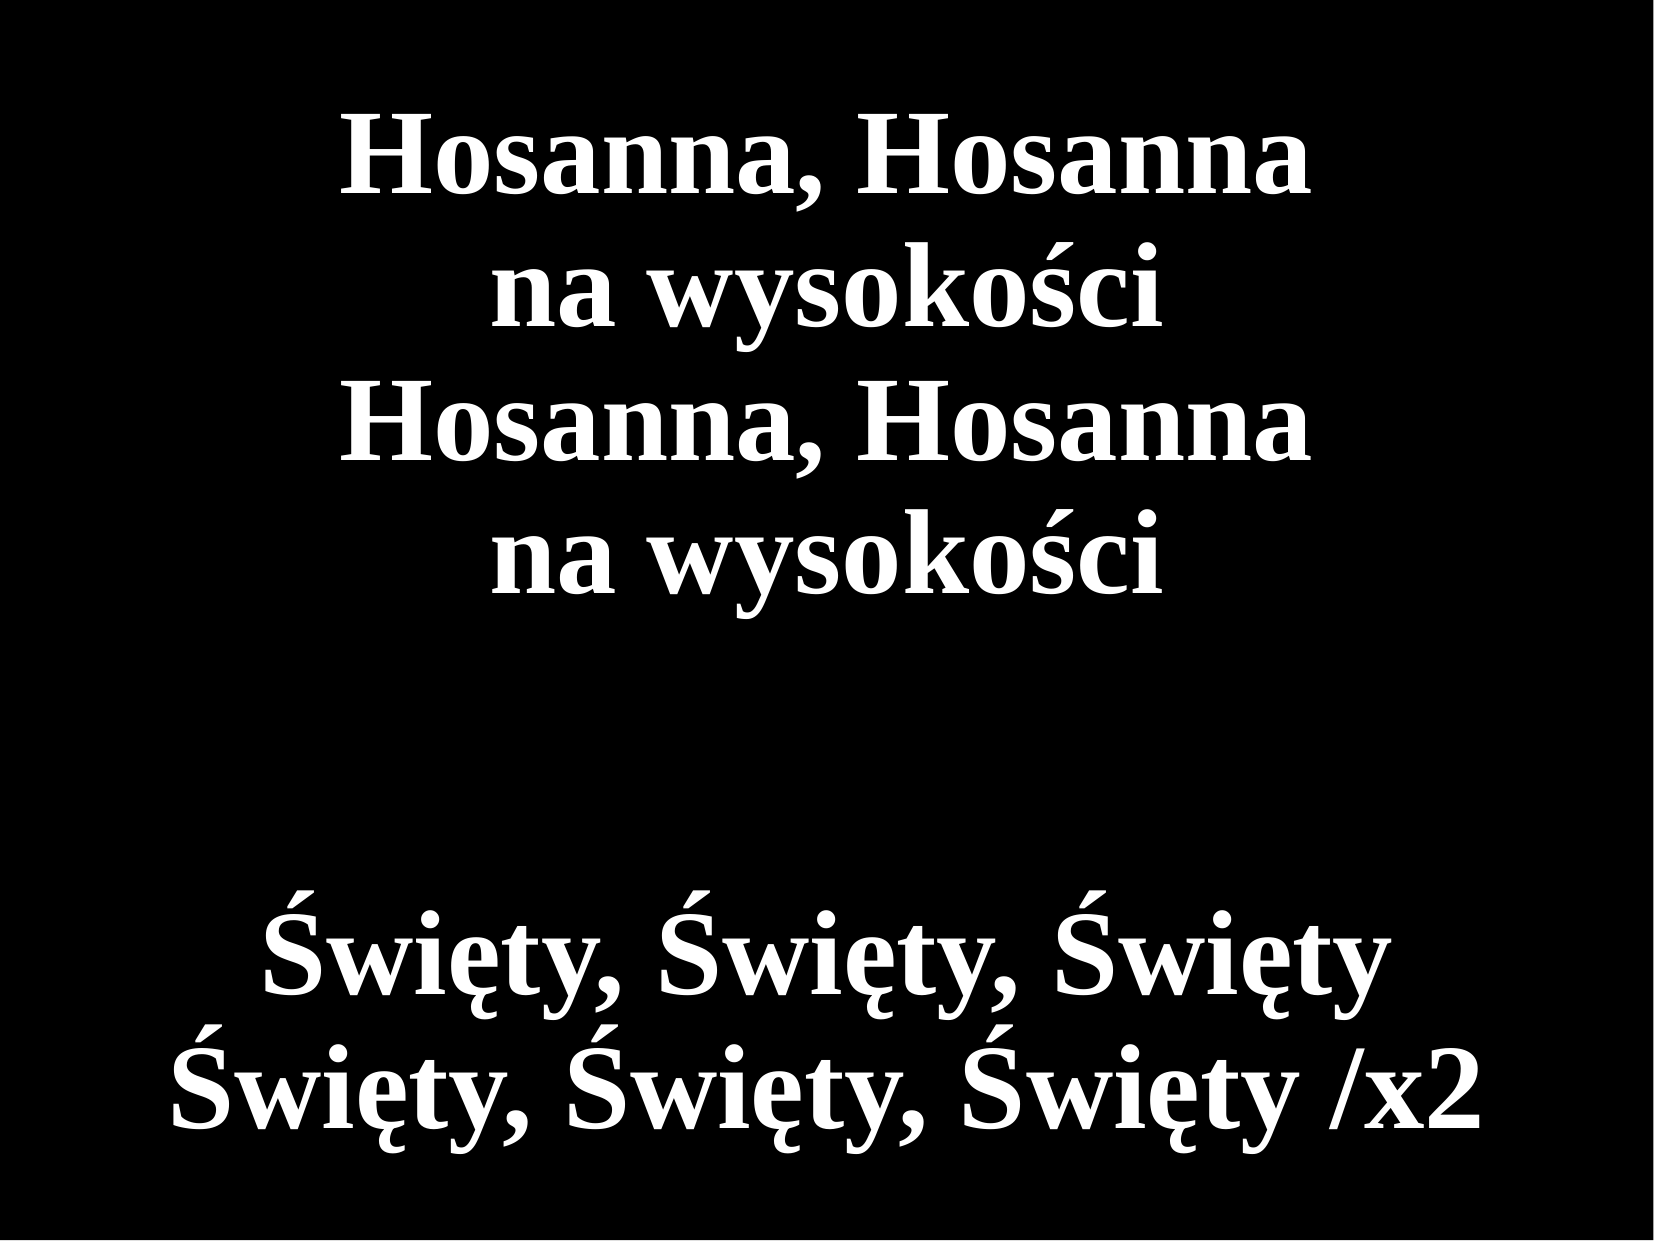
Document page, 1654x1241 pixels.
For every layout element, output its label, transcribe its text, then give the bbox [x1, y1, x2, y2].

title Hosanna, Hosanna na wysokości Hosanna, Hosanna na wysokości Święty, Święty, Święty Święty, Święty, Święty /x2 [0, 0, 1654, 1241]
